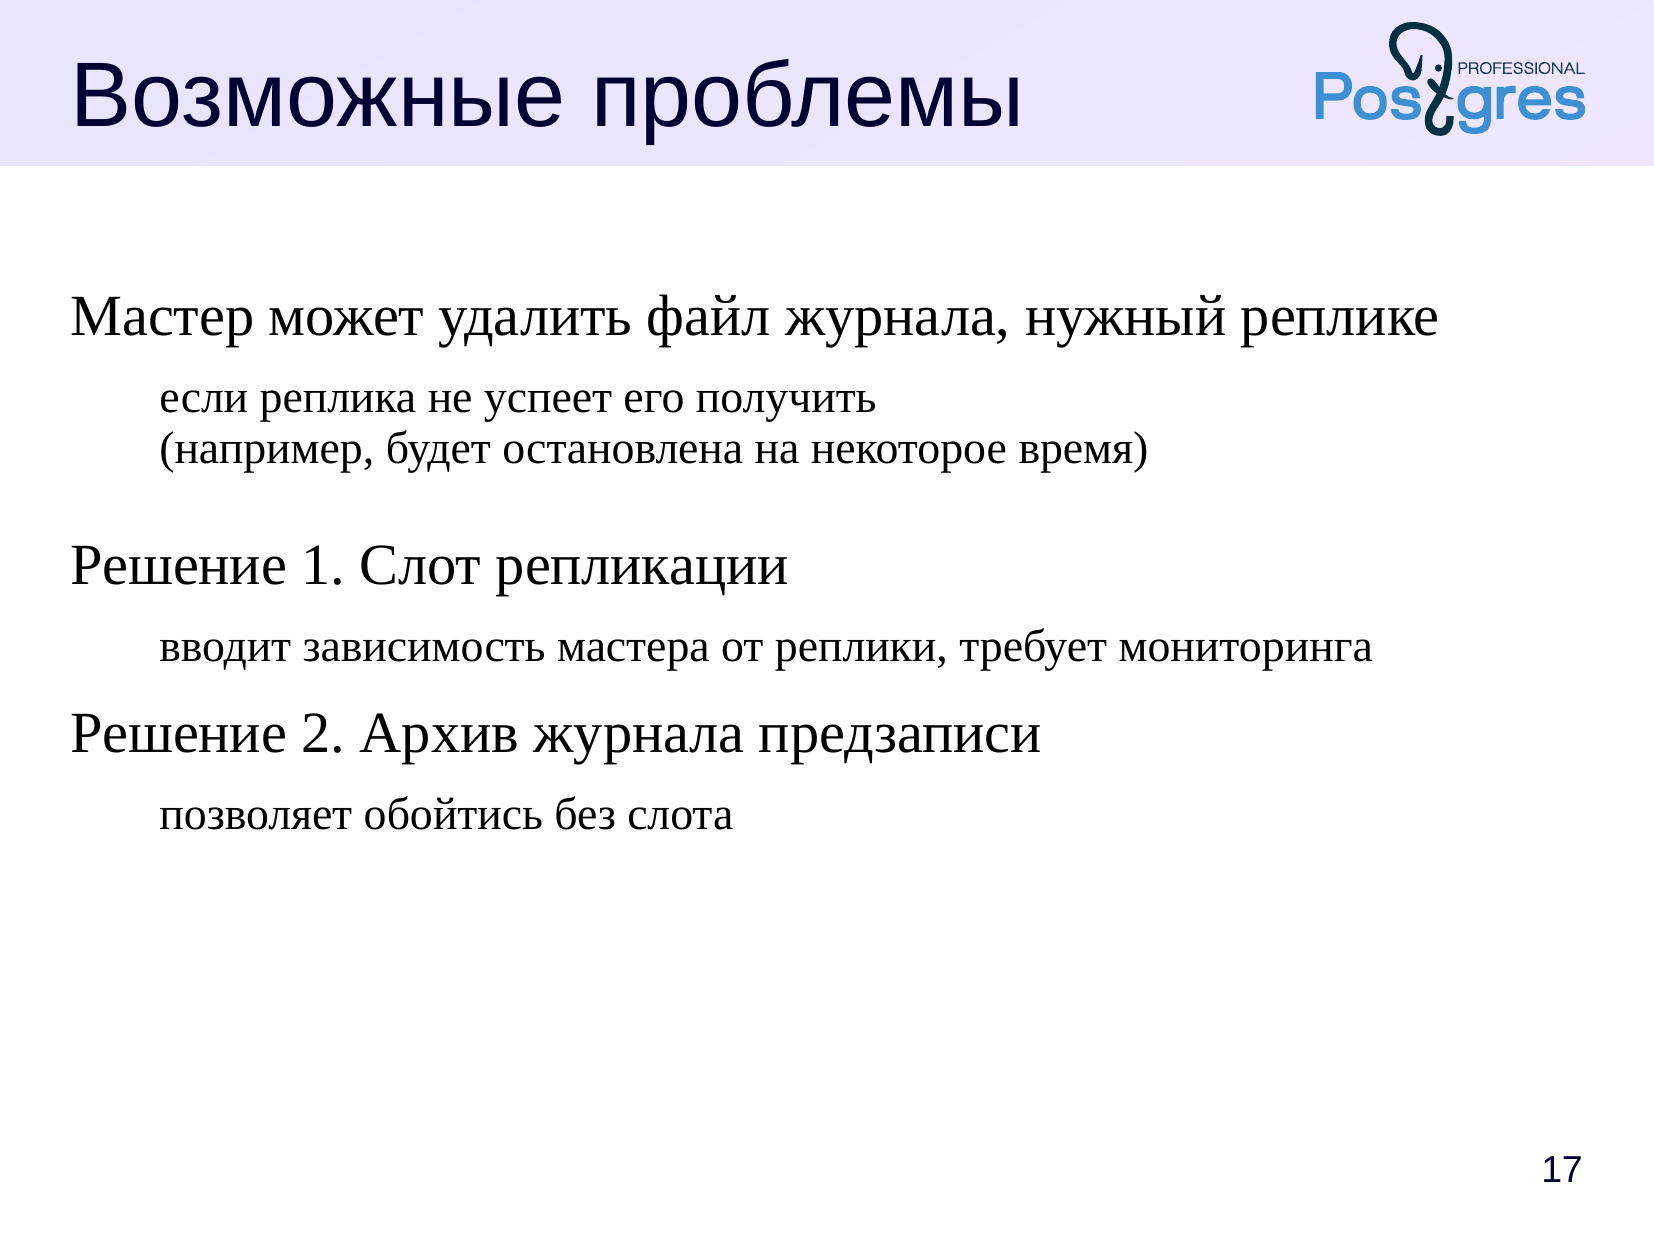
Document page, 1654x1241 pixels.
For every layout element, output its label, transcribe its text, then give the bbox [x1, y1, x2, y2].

list Мастер может удалить файл журнала, нужный реплике если реплика не успеет его получить (например, будет остановлена на некоторое время) Решение 1. Слот репликации вводит зависимость мастера от реплики, требует мониторинга Решение 2. Архив журнала предзаписи позволяет обойтись без слота [70, 283, 1583, 1134]
title Возможные проблемы [70, 43, 1241, 147]
